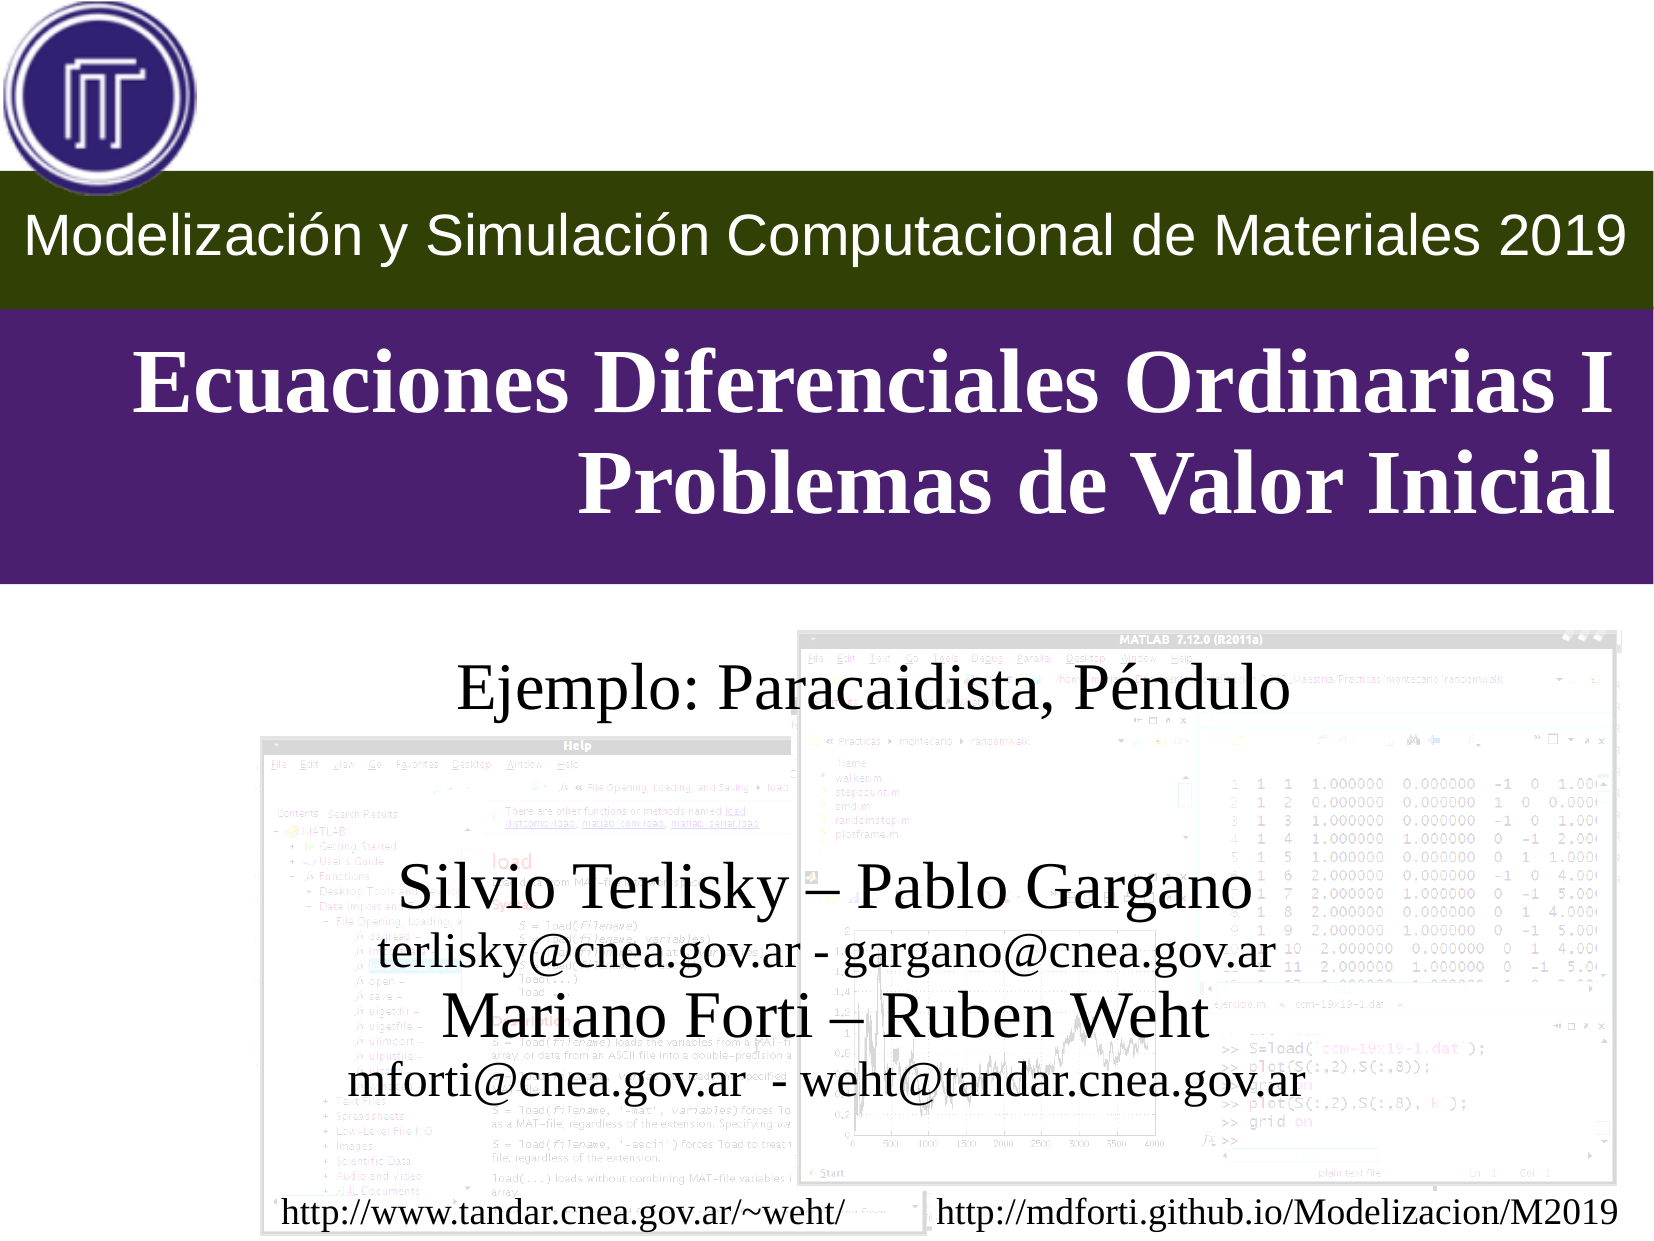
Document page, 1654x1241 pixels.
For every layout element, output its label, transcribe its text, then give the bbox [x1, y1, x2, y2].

title Modelización y Simulación Computacional de Materiales 2019 [0, 131, 1654, 340]
text_box http://mdforti.github.io/Modelizacion/M2019 [921, 1183, 1654, 1241]
text_box http://www.tandar.cnea.gov.ar/~weht/ [266, 1183, 921, 1241]
text_box Ejemplo: Paracaidista, Péndulo [441, 642, 1622, 759]
text_box Silvio Terlisky – Pablo Gargano terlisky@cnea.gov.ar - gargano@cnea.gov.ar Mariano Forti – Ruben Weht mforti@cnea.gov.ar - weht@tandar.cnea.gov.ar [0, 841, 1654, 1116]
picture [2, 0, 197, 131]
picture [254, 736, 1622, 841]
text_box Ecuaciones Diferenciales Ordinarias I Problemas de Valor Inicial [0, 322, 1632, 643]
picture [254, 1116, 1622, 1241]
